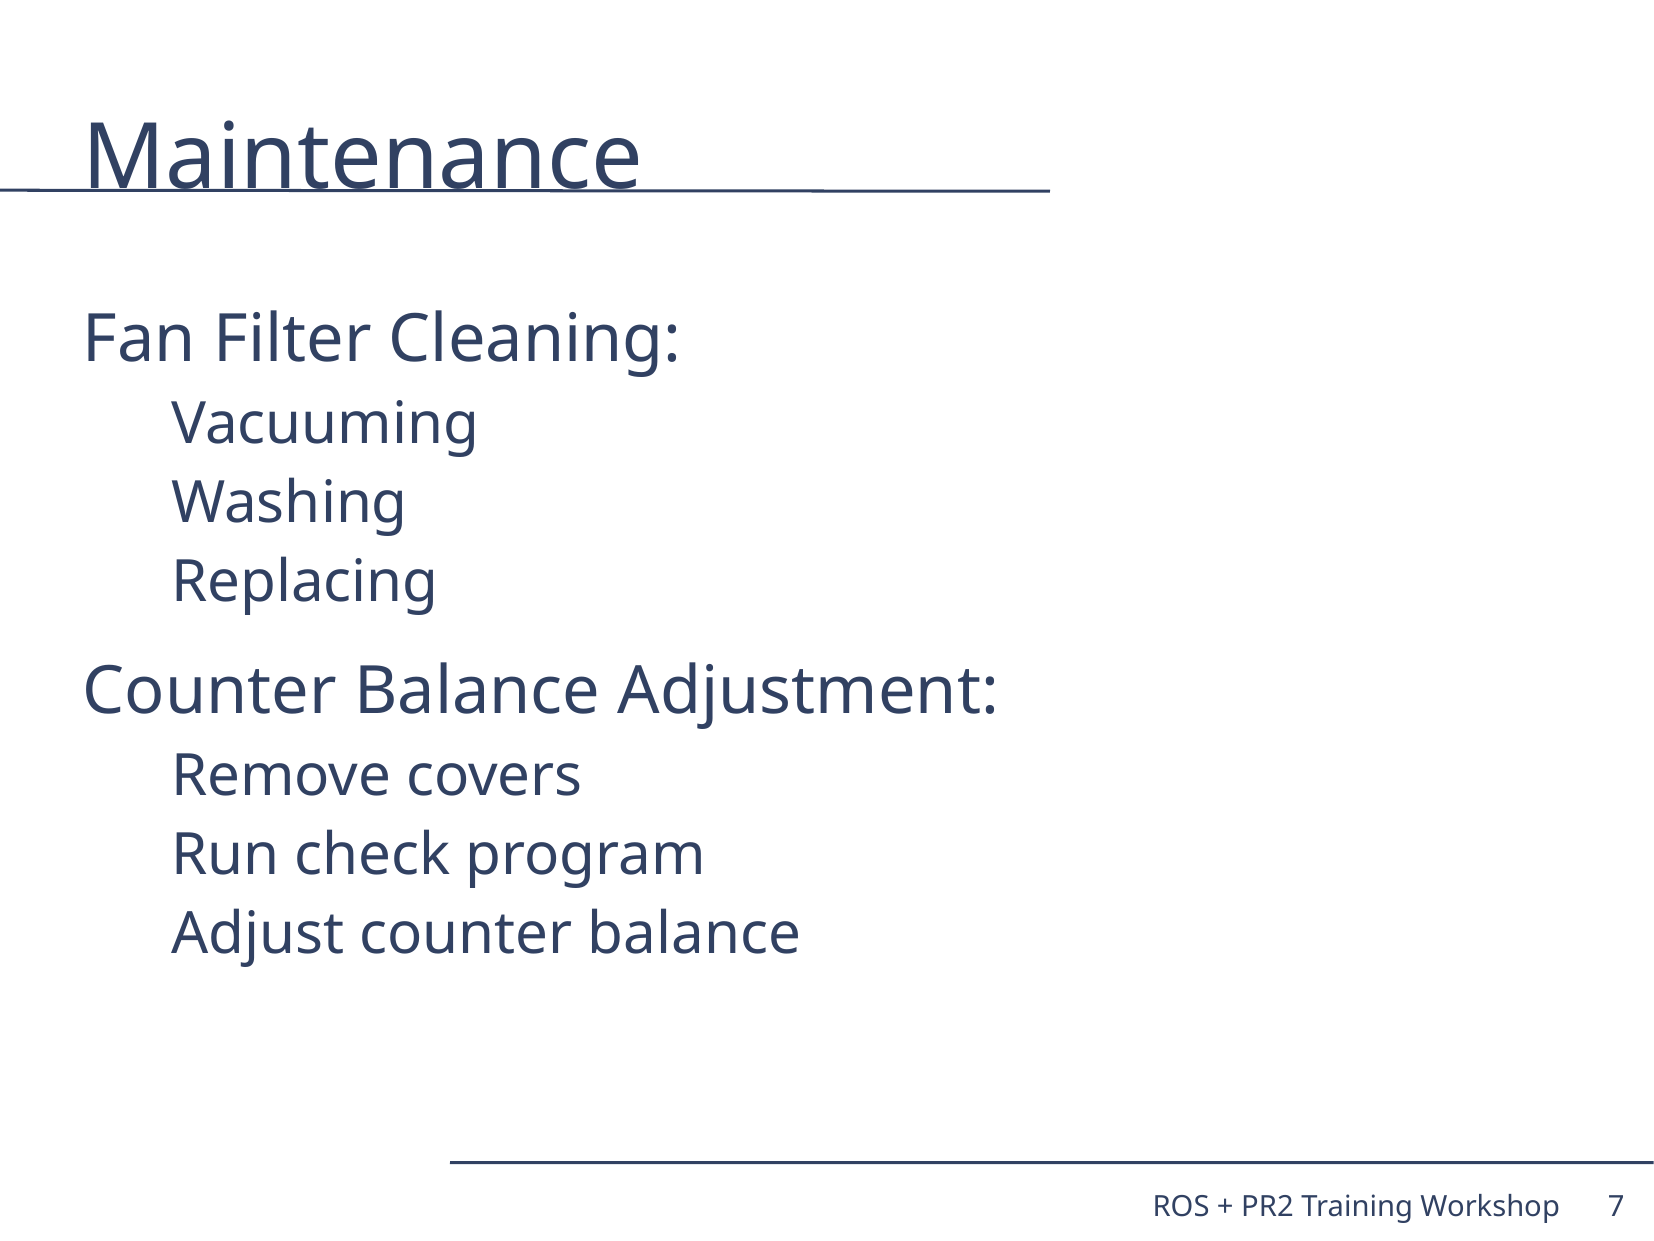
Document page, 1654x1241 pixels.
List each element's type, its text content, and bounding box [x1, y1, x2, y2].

title Maintenance [82, 49, 1571, 257]
list Fan Filter Cleaning: Vacuuming Washing Replacing Counter Balance Adjustment: Remove covers Run check program Adjust counter balance [82, 290, 1571, 1109]
